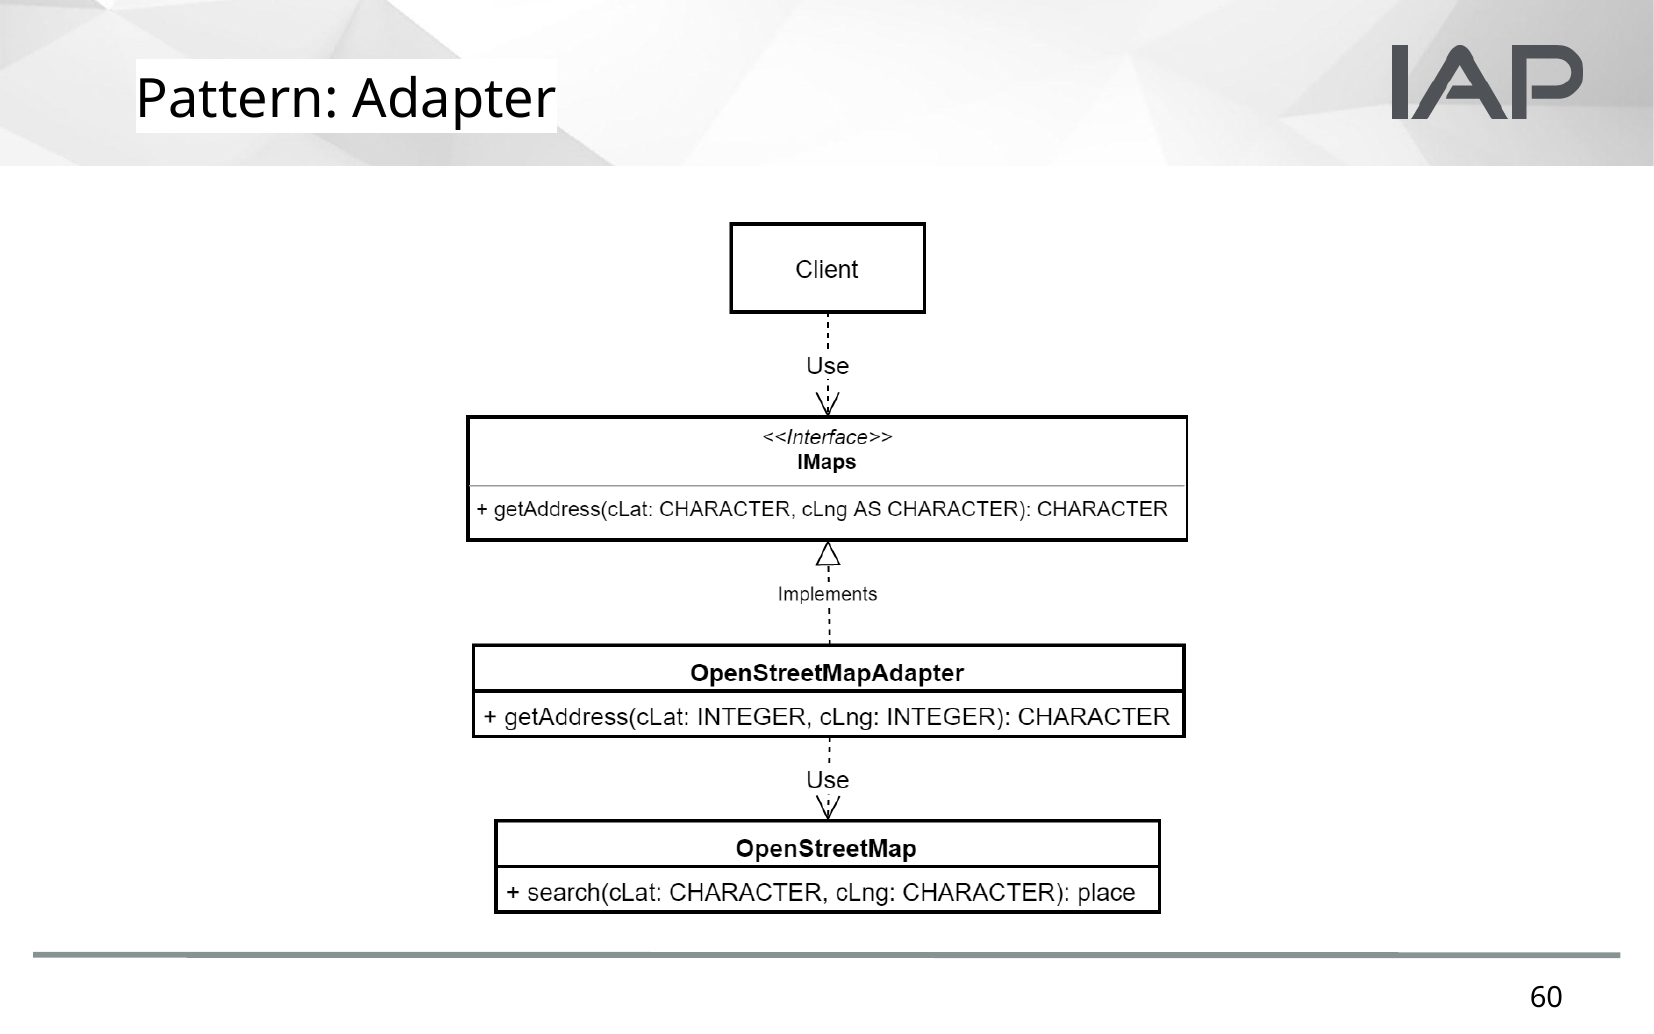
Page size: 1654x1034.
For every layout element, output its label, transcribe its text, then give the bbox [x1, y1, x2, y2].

picture [465, 221, 1188, 916]
title Pattern: Adapter [135, 41, 1264, 152]
picture [0, 0, 1654, 166]
